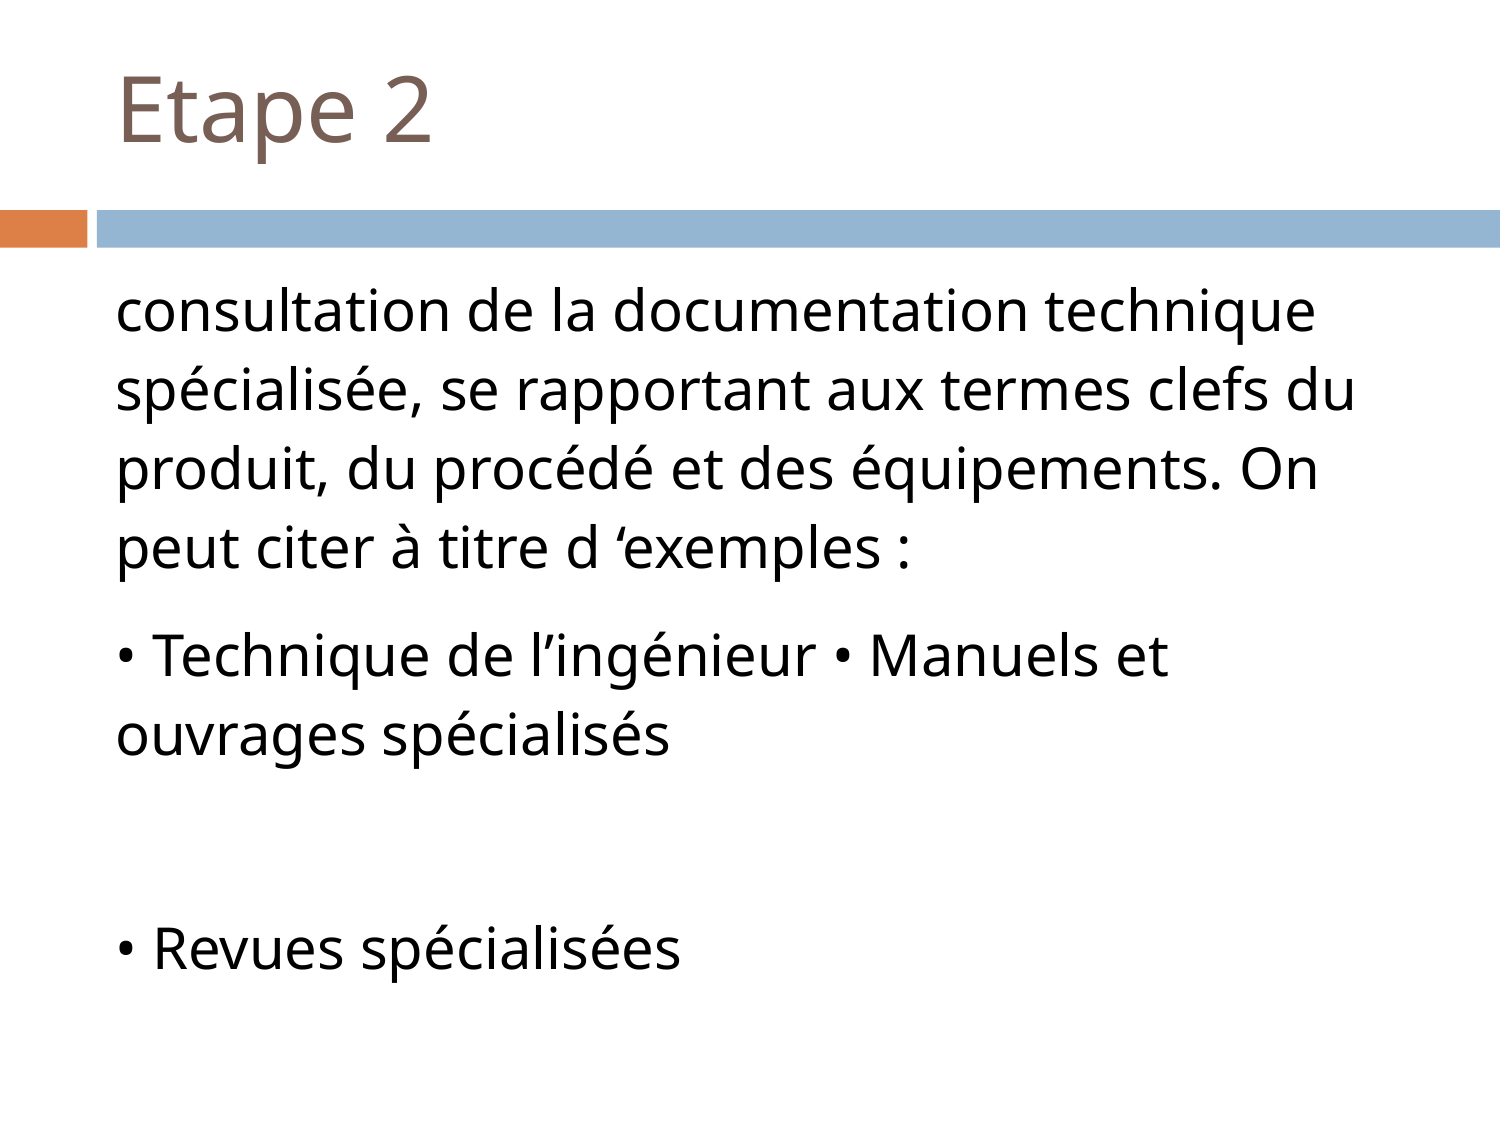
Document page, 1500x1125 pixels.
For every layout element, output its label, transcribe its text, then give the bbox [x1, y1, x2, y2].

title Etape 2 [100, 37, 1439, 200]
list consultation de la documentation technique spécialisée, se rapportant aux termes clefs du produit, du procédé et des équipements. On peut citer à titre d ‘exemples : • Technique de l’ingénieur • Manuels et ouvrages spécialisés • Revues spécialisées [100, 262, 1439, 1001]
